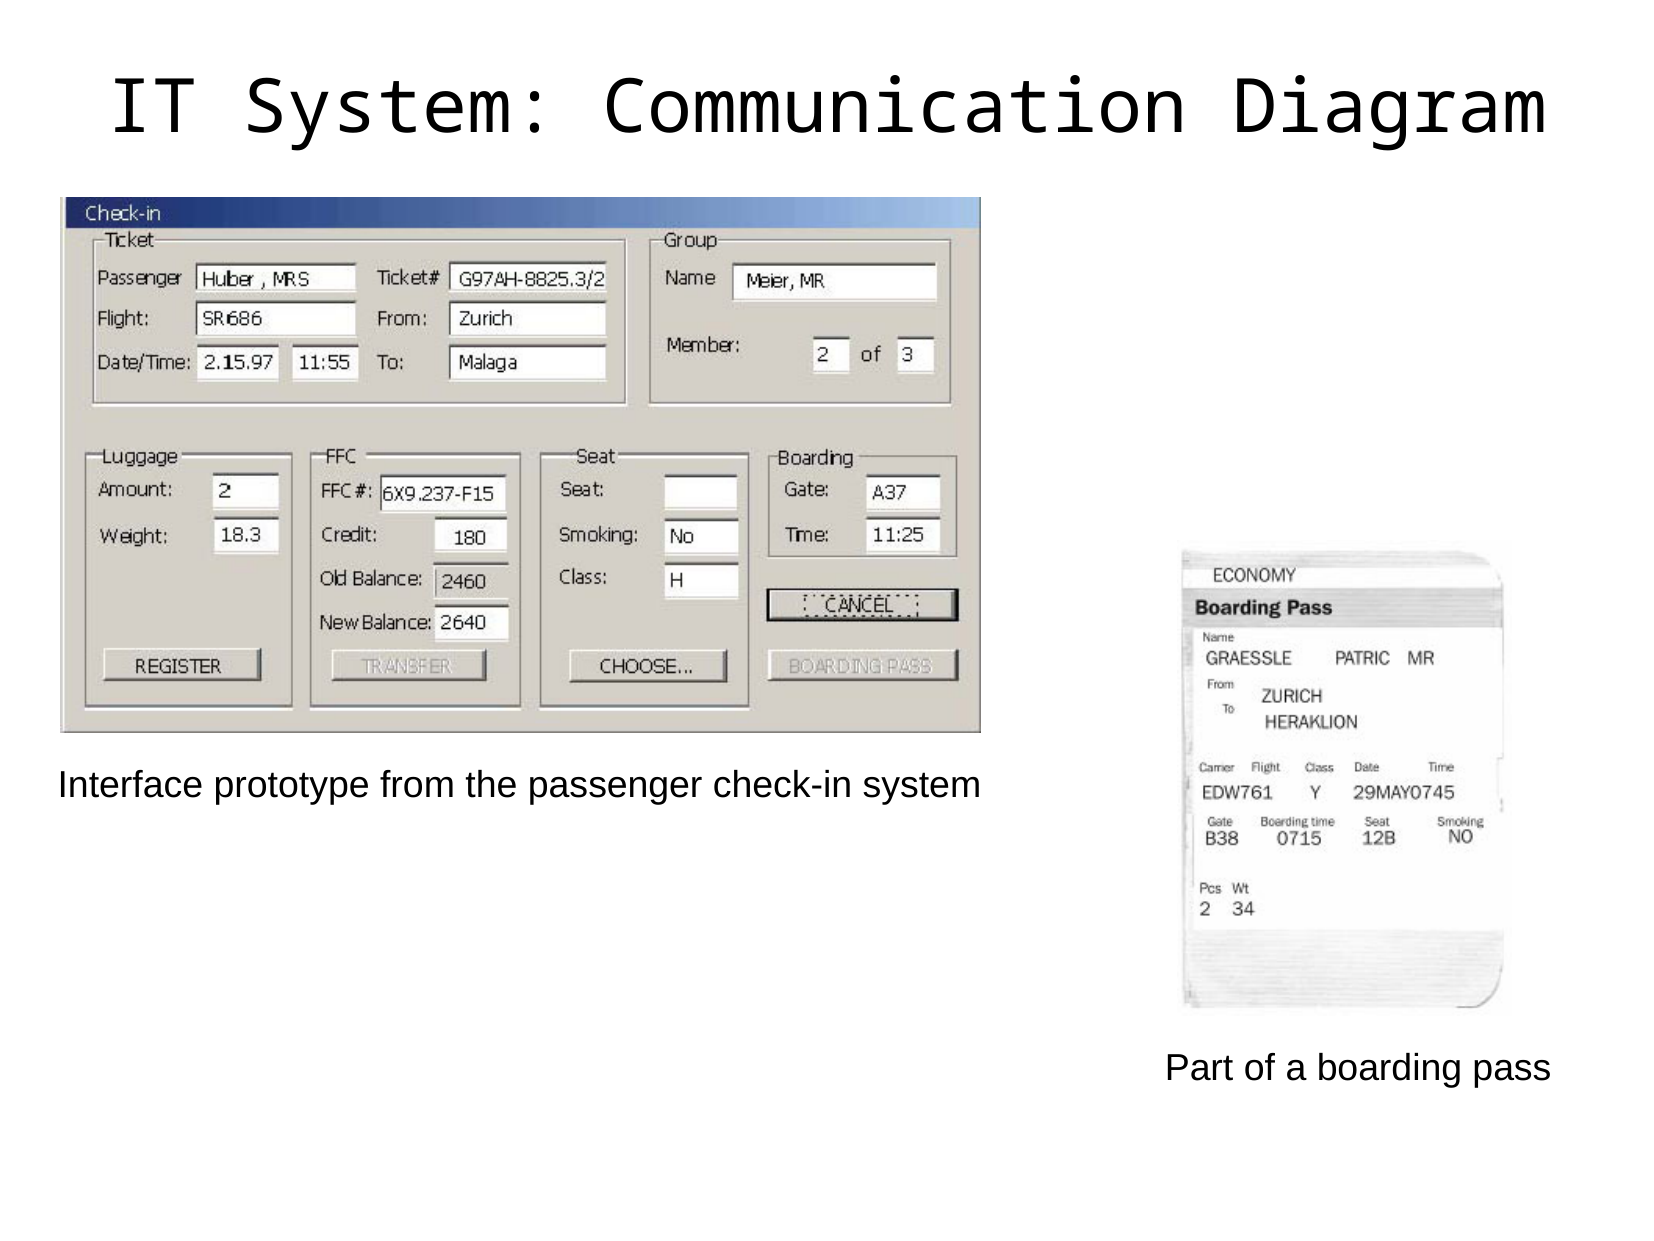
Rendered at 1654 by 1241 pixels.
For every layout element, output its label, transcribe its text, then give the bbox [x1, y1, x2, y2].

text_box Part of a boarding pass [1122, 1039, 1595, 1111]
text_box Interface prototype from the passenger check-in system [35, 755, 1004, 827]
picture [60, 197, 981, 733]
picture [1177, 540, 1512, 1016]
title IT System: Communication Diagram [82, 0, 1572, 208]
